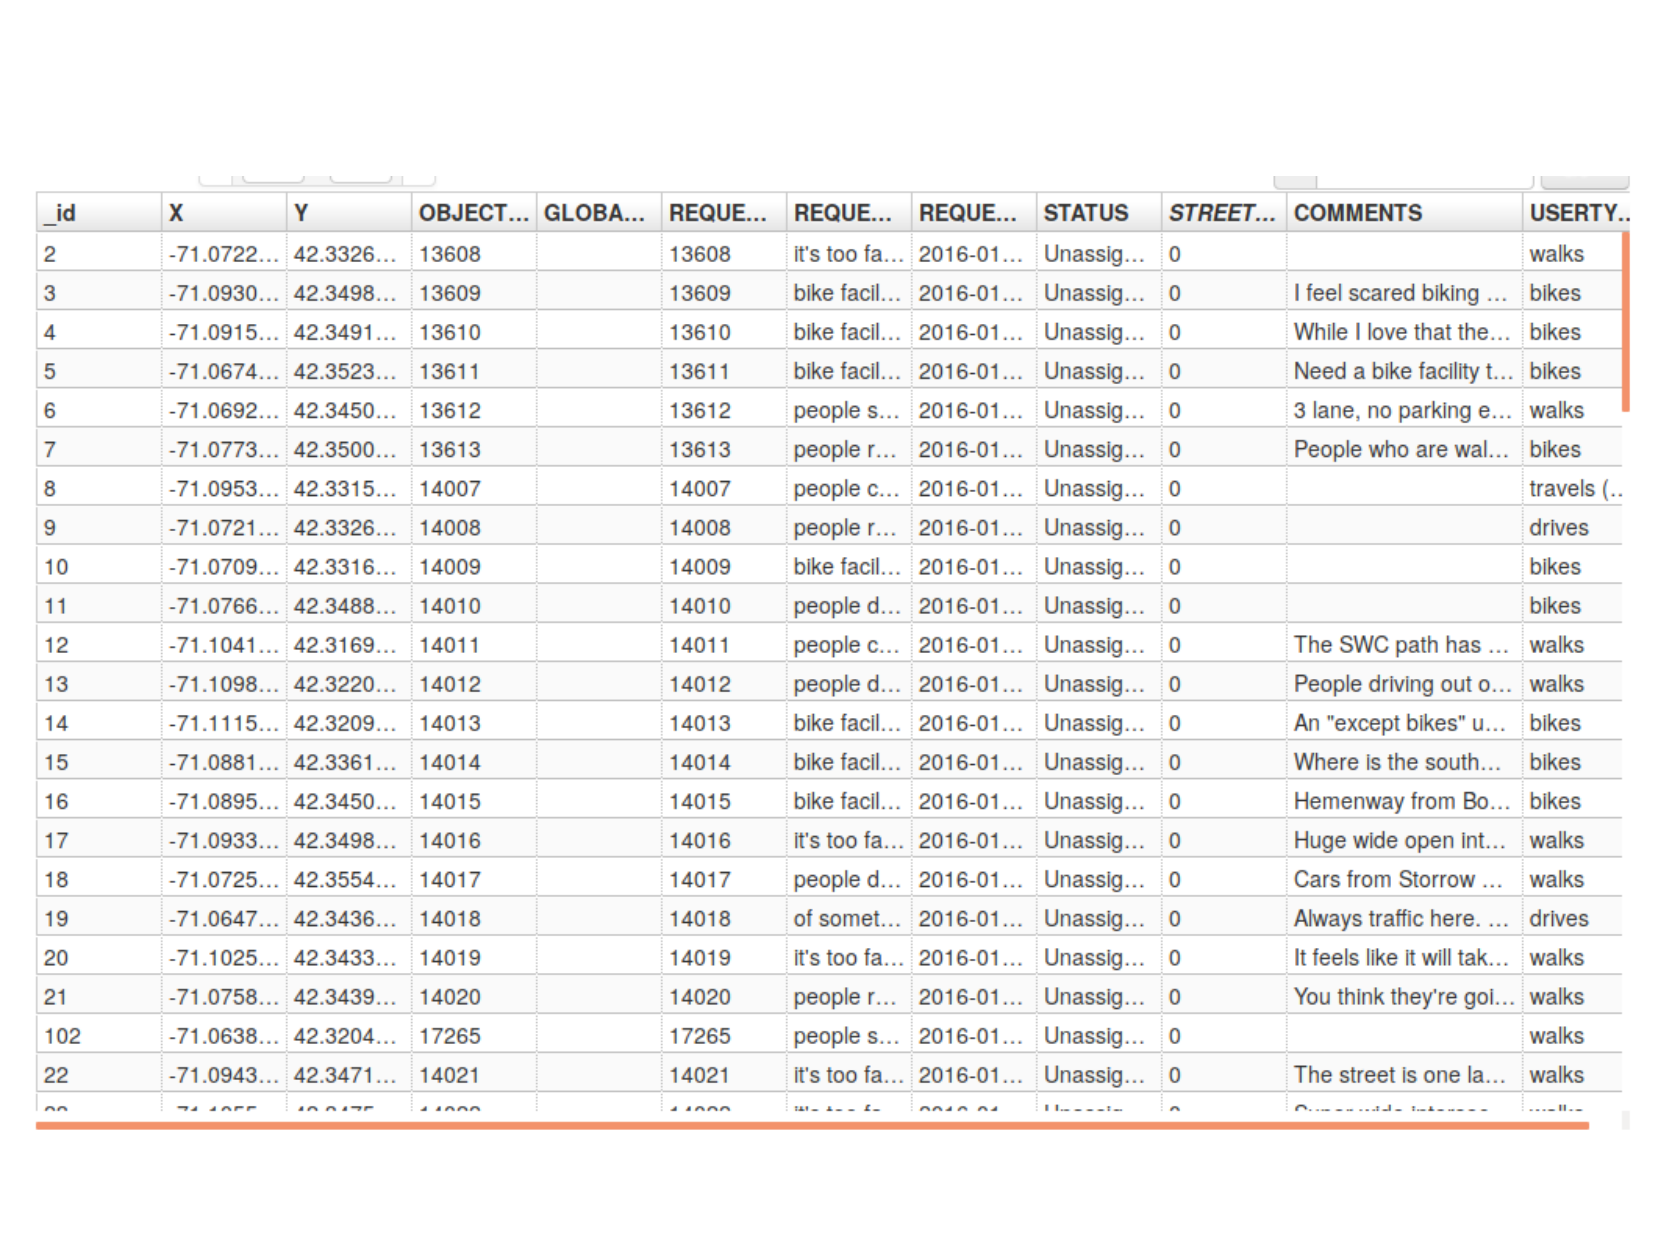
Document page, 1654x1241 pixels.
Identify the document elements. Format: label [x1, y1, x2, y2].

picture [30, 176, 1641, 1156]
